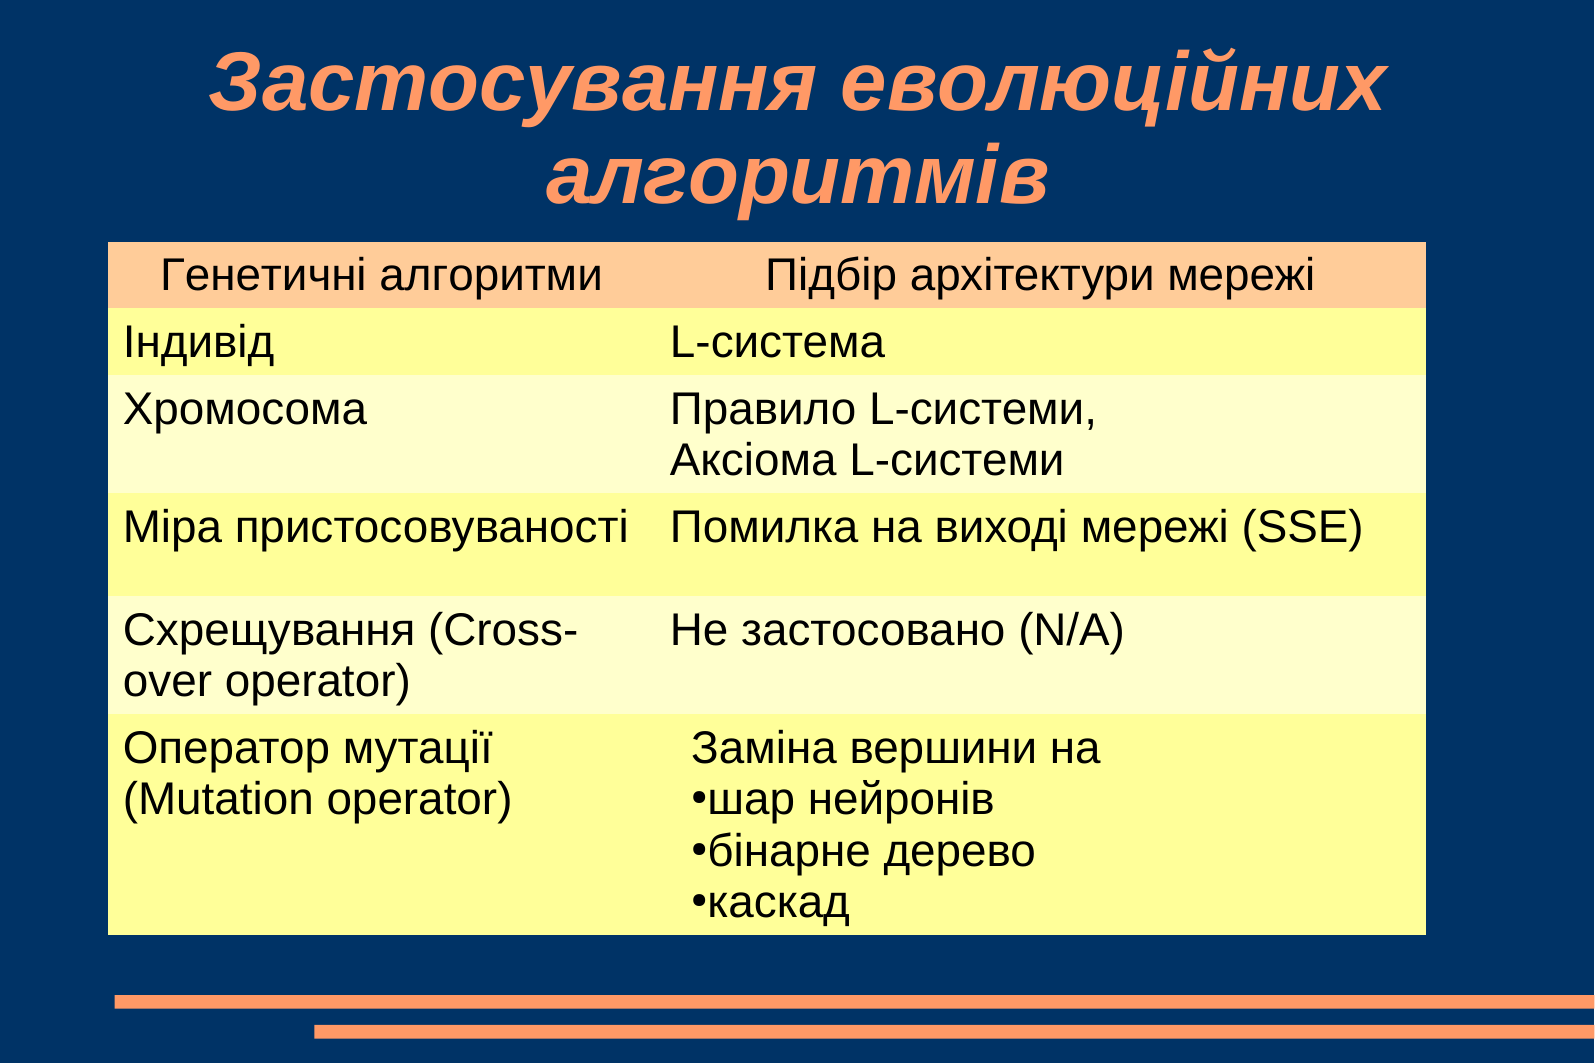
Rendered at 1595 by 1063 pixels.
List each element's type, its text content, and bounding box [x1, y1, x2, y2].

table_cell Оператор мутації (Mutation operator) [108, 714, 655, 935]
title Застосування еволюційних алгоритмів [117, 35, 1479, 222]
table_cell Схрещування (Cross-over operator) [108, 596, 655, 714]
table_cell L-система [655, 308, 1426, 375]
table_cell Міра пристосовуваності [108, 493, 655, 596]
table_header Генетичні алгоритми [108, 242, 655, 308]
chart [118, 265, 1506, 961]
table_cell Правило L-системи, Аксіома L-системи [655, 375, 1426, 493]
table_cell Хромосома [108, 375, 655, 493]
table_cell Заміна вершини на шар нейронів бінарне дерево каскад [655, 714, 1426, 935]
table_cell Помилка на виході мережі (SSE) [655, 493, 1426, 596]
table_header Підбір архітектури мережі [655, 242, 1426, 308]
table_cell Індивід [108, 308, 655, 375]
table_cell Не застосовано (N/A) [655, 596, 1426, 714]
